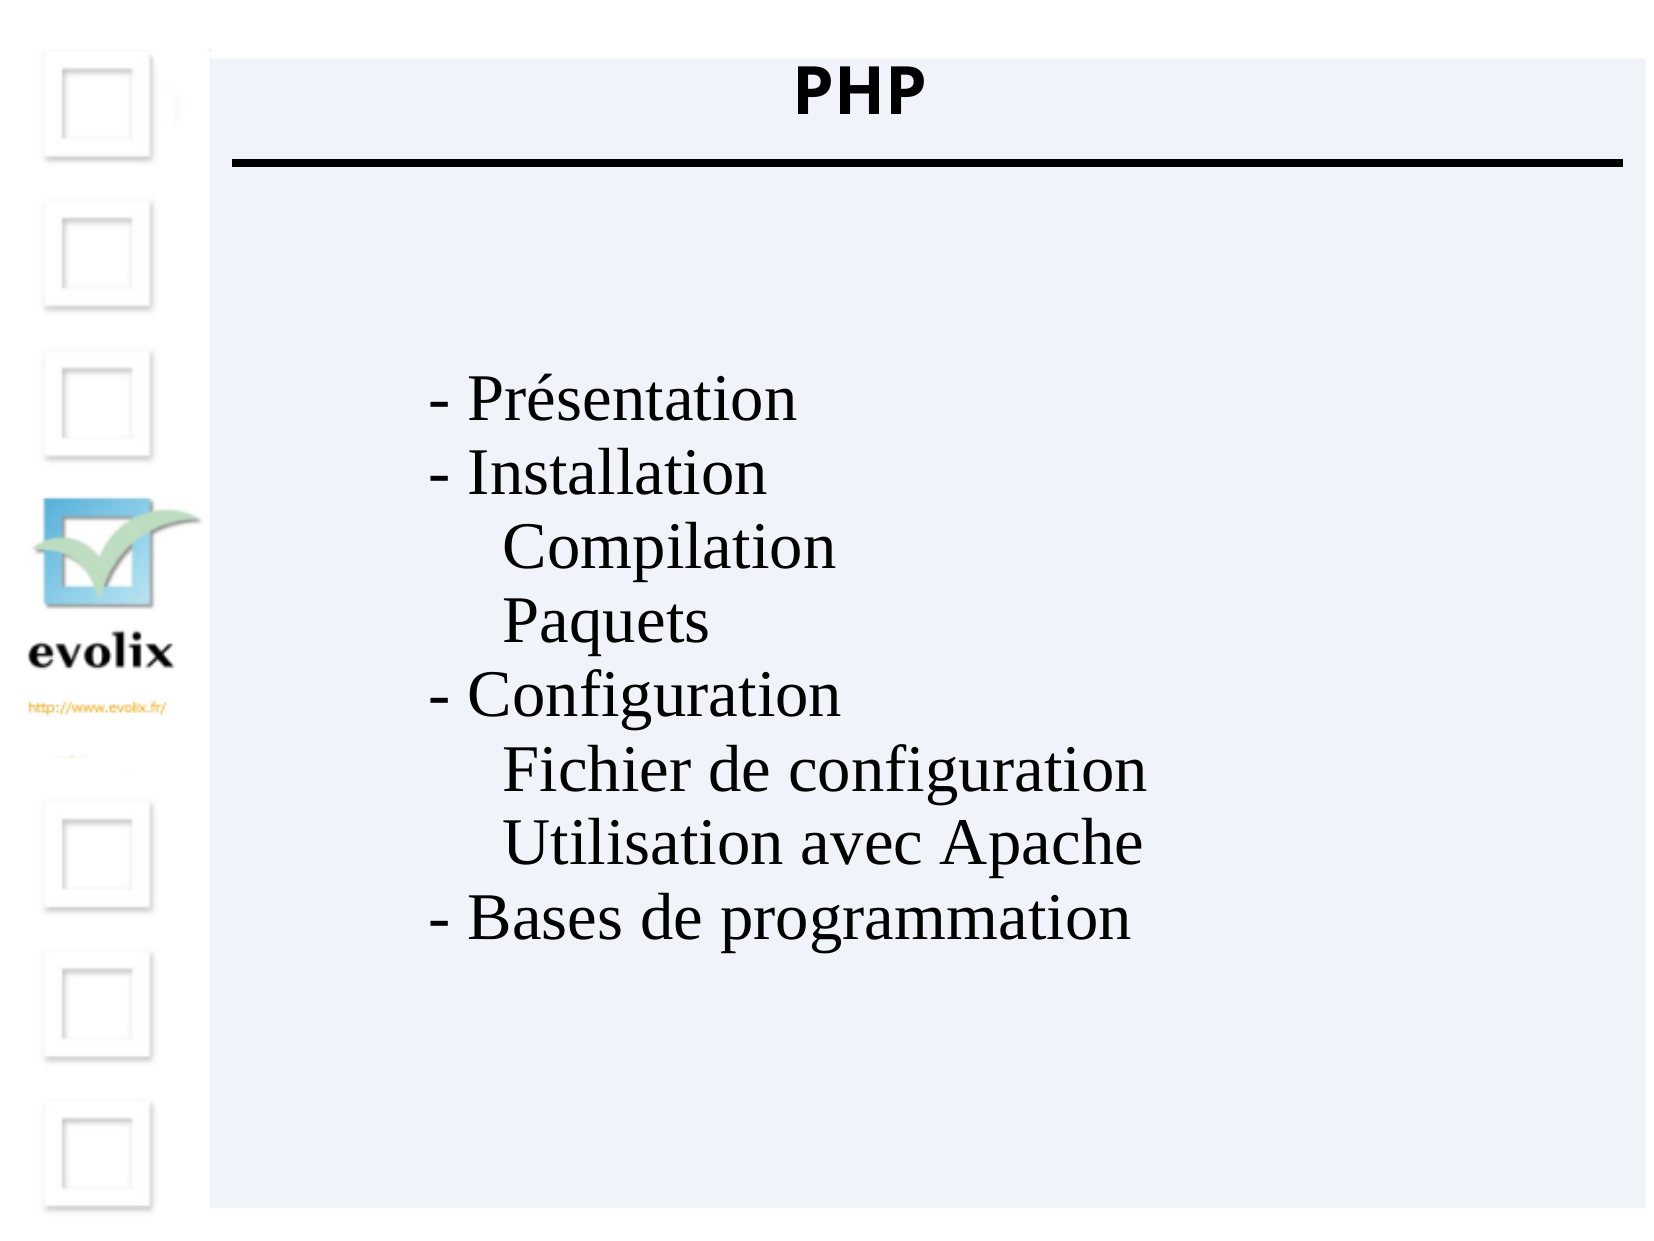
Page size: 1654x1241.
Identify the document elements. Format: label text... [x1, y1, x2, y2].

subtitle - Présentation - Installation Compilation Paquets - Configuration Fichier de configuration Utilisation avec Apache - Bases de programmation [353, 295, 1447, 1094]
title PHP [372, 0, 1348, 178]
picture [0, 49, 1654, 1218]
